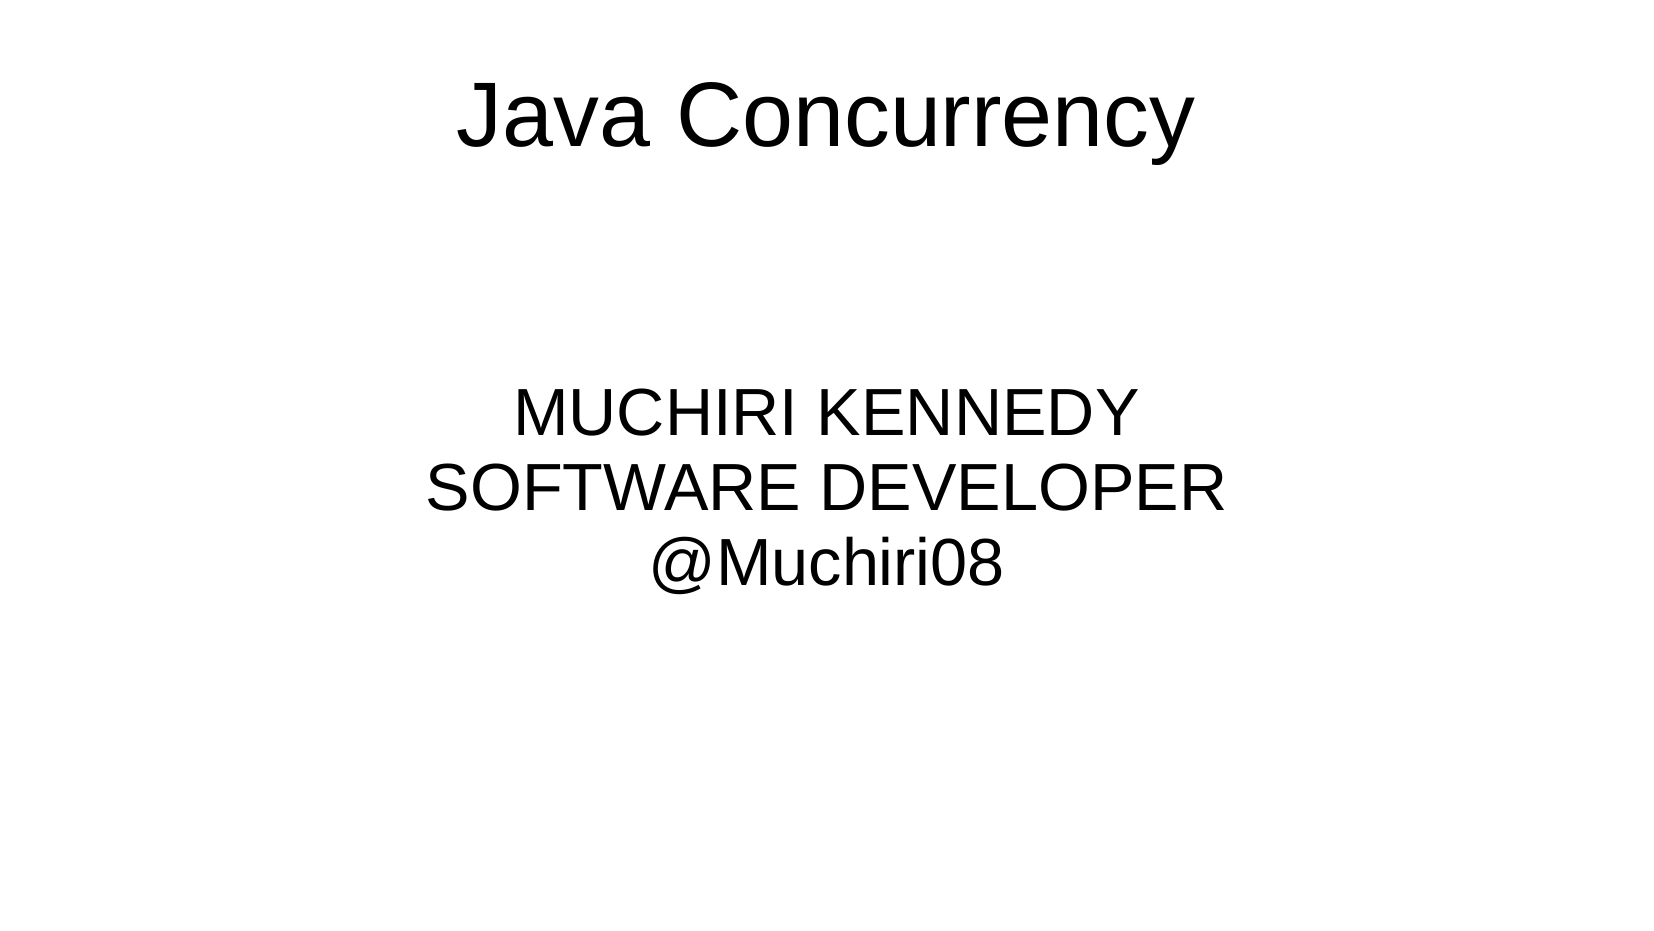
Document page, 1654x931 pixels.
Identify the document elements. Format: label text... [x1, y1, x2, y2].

subtitle MUCHIRI KENNEDY SOFTWARE DEVELOPER @Muchiri08 [82, 217, 1571, 758]
title Java Concurrency [82, 37, 1571, 193]
